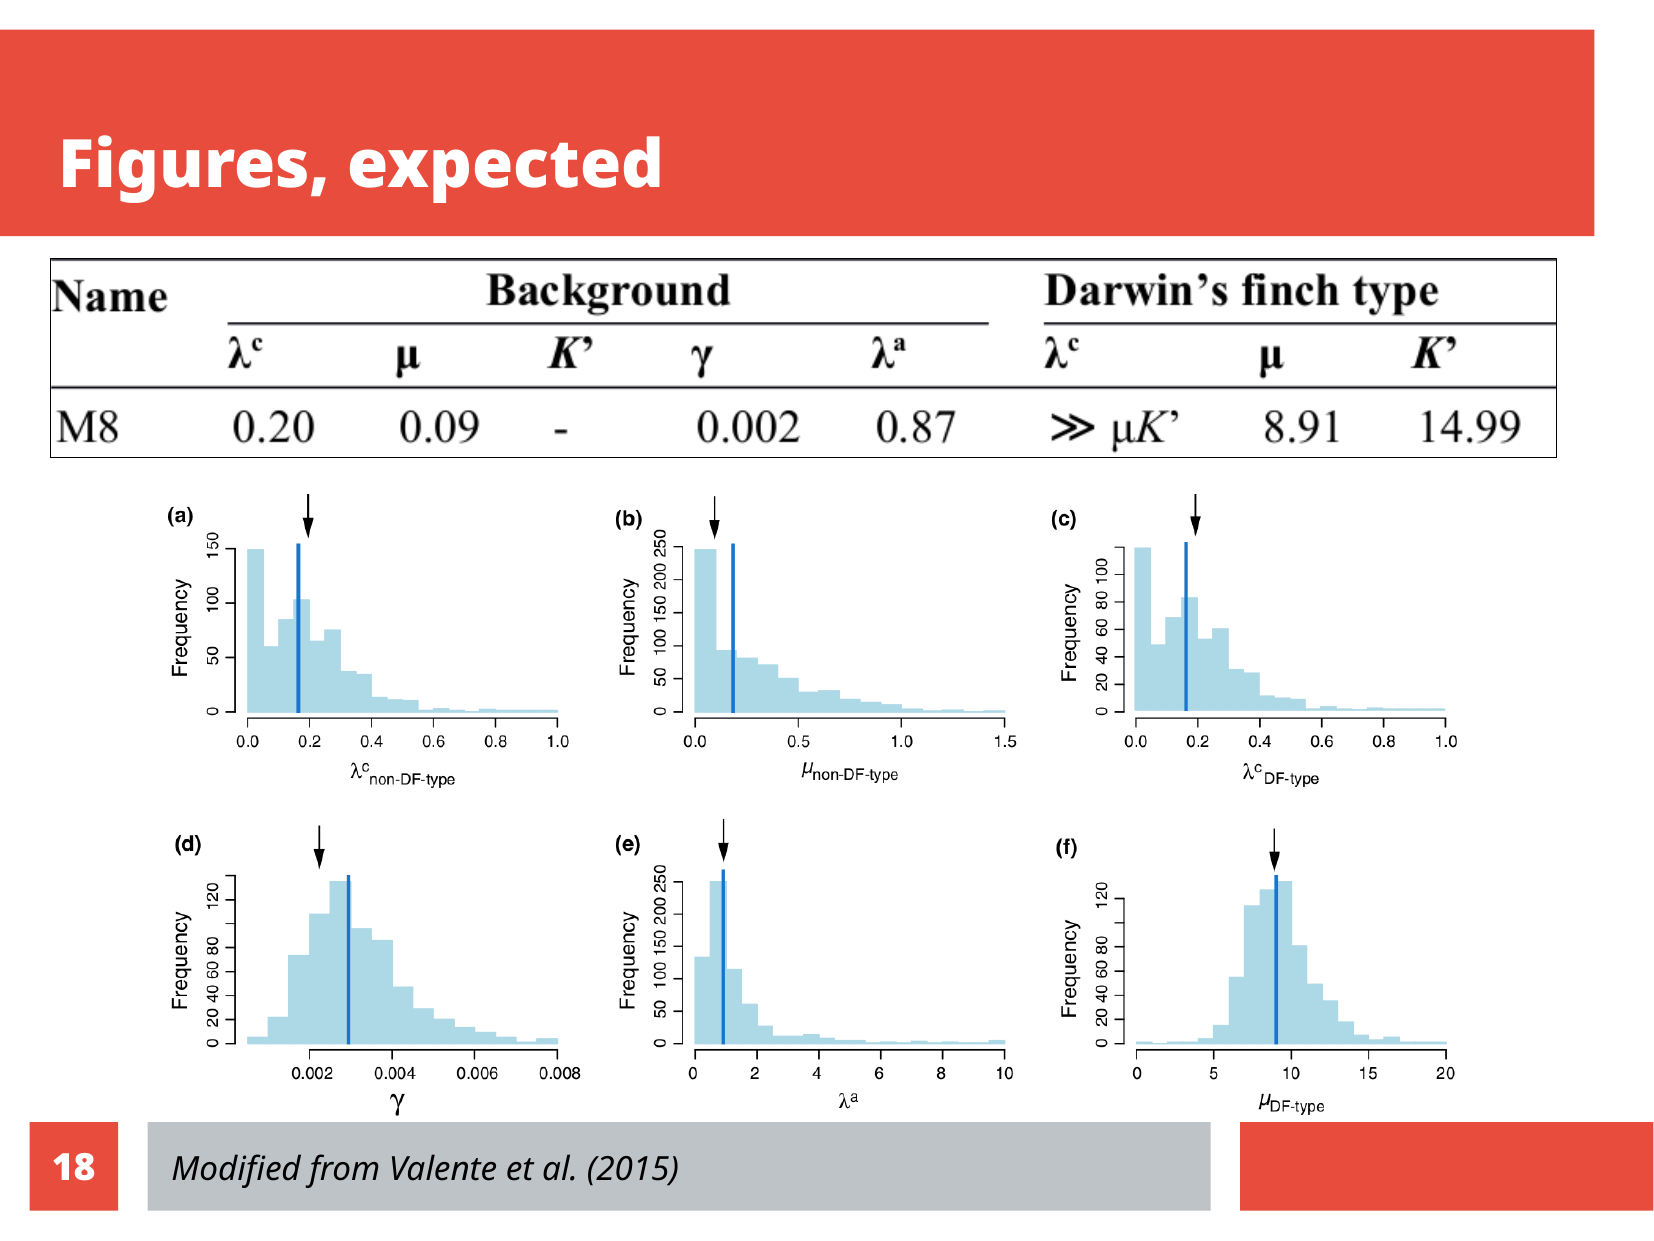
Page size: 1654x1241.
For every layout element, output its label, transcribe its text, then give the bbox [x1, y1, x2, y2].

title Figures, expected [59, 59, 1595, 207]
picture [50, 258, 1557, 458]
text_box Modified from Valente et al. (2015) [156, 1137, 770, 1191]
picture [167, 494, 1457, 1116]
